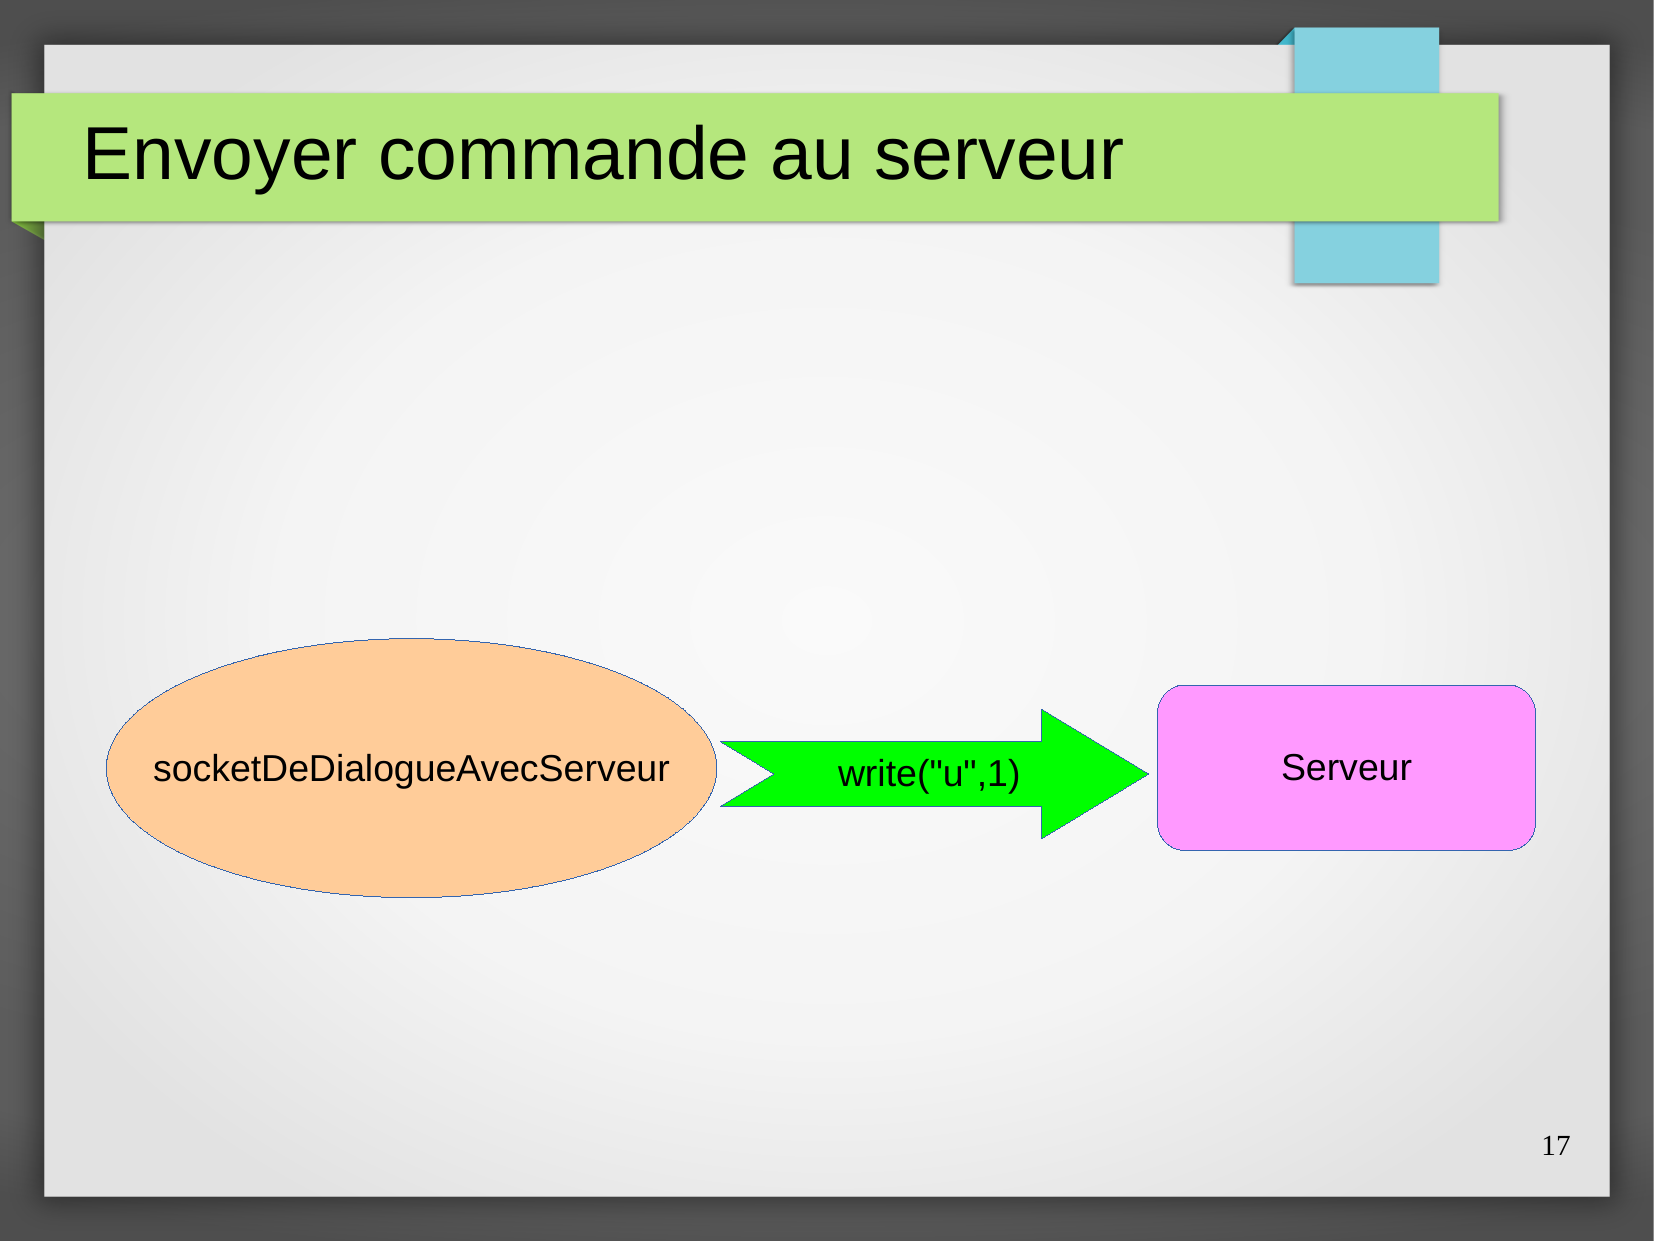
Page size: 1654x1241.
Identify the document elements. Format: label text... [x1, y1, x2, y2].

text_box Serveur [1157, 685, 1536, 851]
text_box write("u",1) [720, 709, 1149, 839]
picture [0, 0, 1654, 1241]
text_box socketDeDialogueAvecServeur [106, 638, 717, 898]
title Envoyer commande au serveur [82, 94, 1477, 213]
